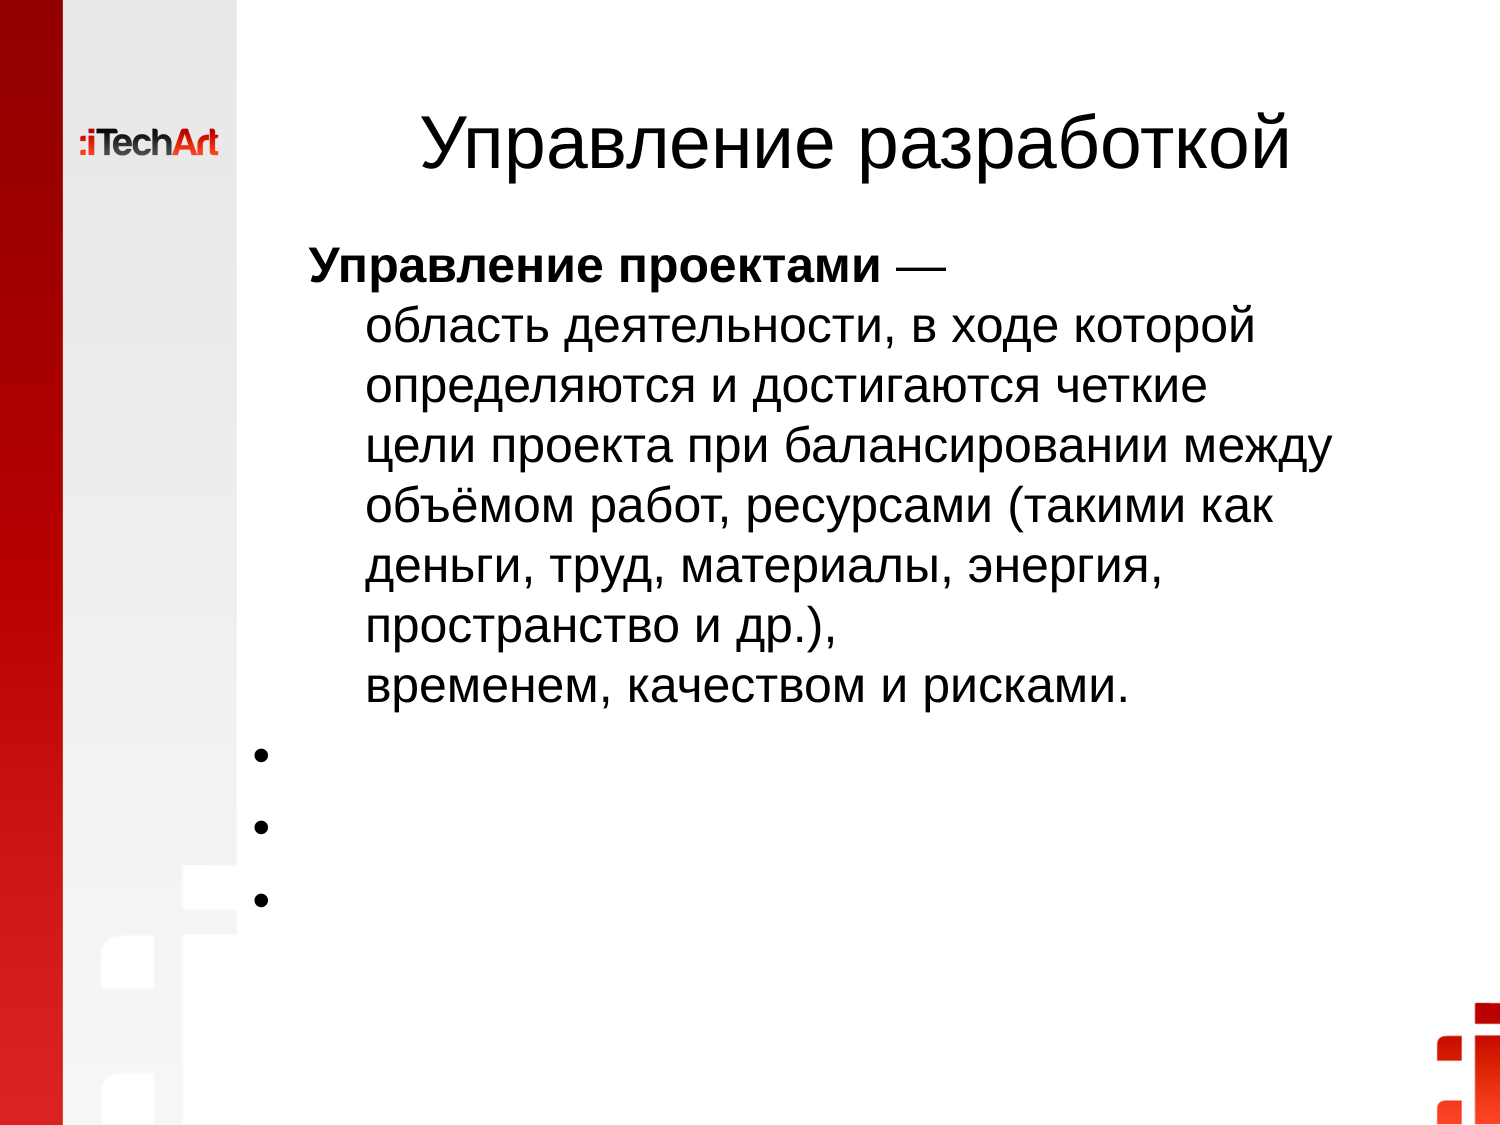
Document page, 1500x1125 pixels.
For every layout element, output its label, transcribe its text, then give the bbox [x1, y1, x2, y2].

title Управление разработкой [262, 45, 1450, 224]
picture [0, 0, 1500, 1125]
list Управление проектами — область деятельности, в ходе которой определяются и достигаются четкие цели проекта при балансировании между объёмом работ, ресурсами (такими как деньги, труд, материалы, энергия, пространство и др.), временем, качеством и рисками. [237, 224, 1463, 1088]
